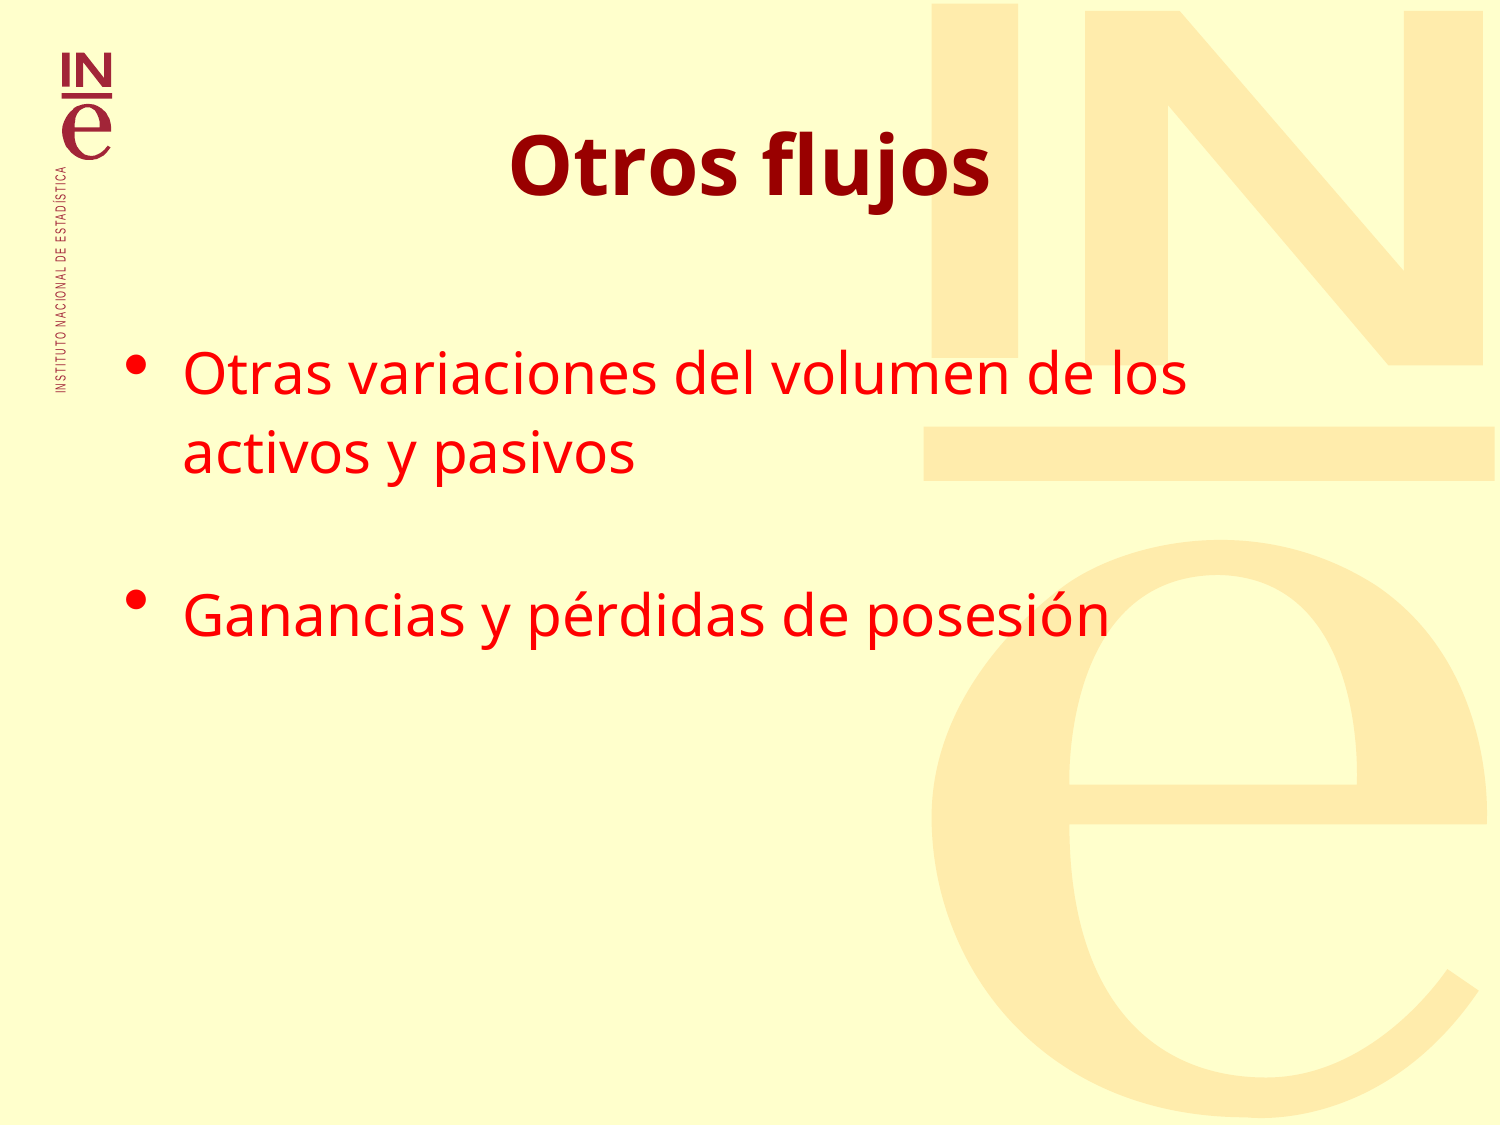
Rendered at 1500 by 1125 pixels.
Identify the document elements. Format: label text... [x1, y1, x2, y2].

list Otras variaciones del volumen de los activos y pasivos Ganancias y pérdidas de posesión [112, 324, 1388, 1001]
title Otros flujos [112, 99, 1388, 288]
